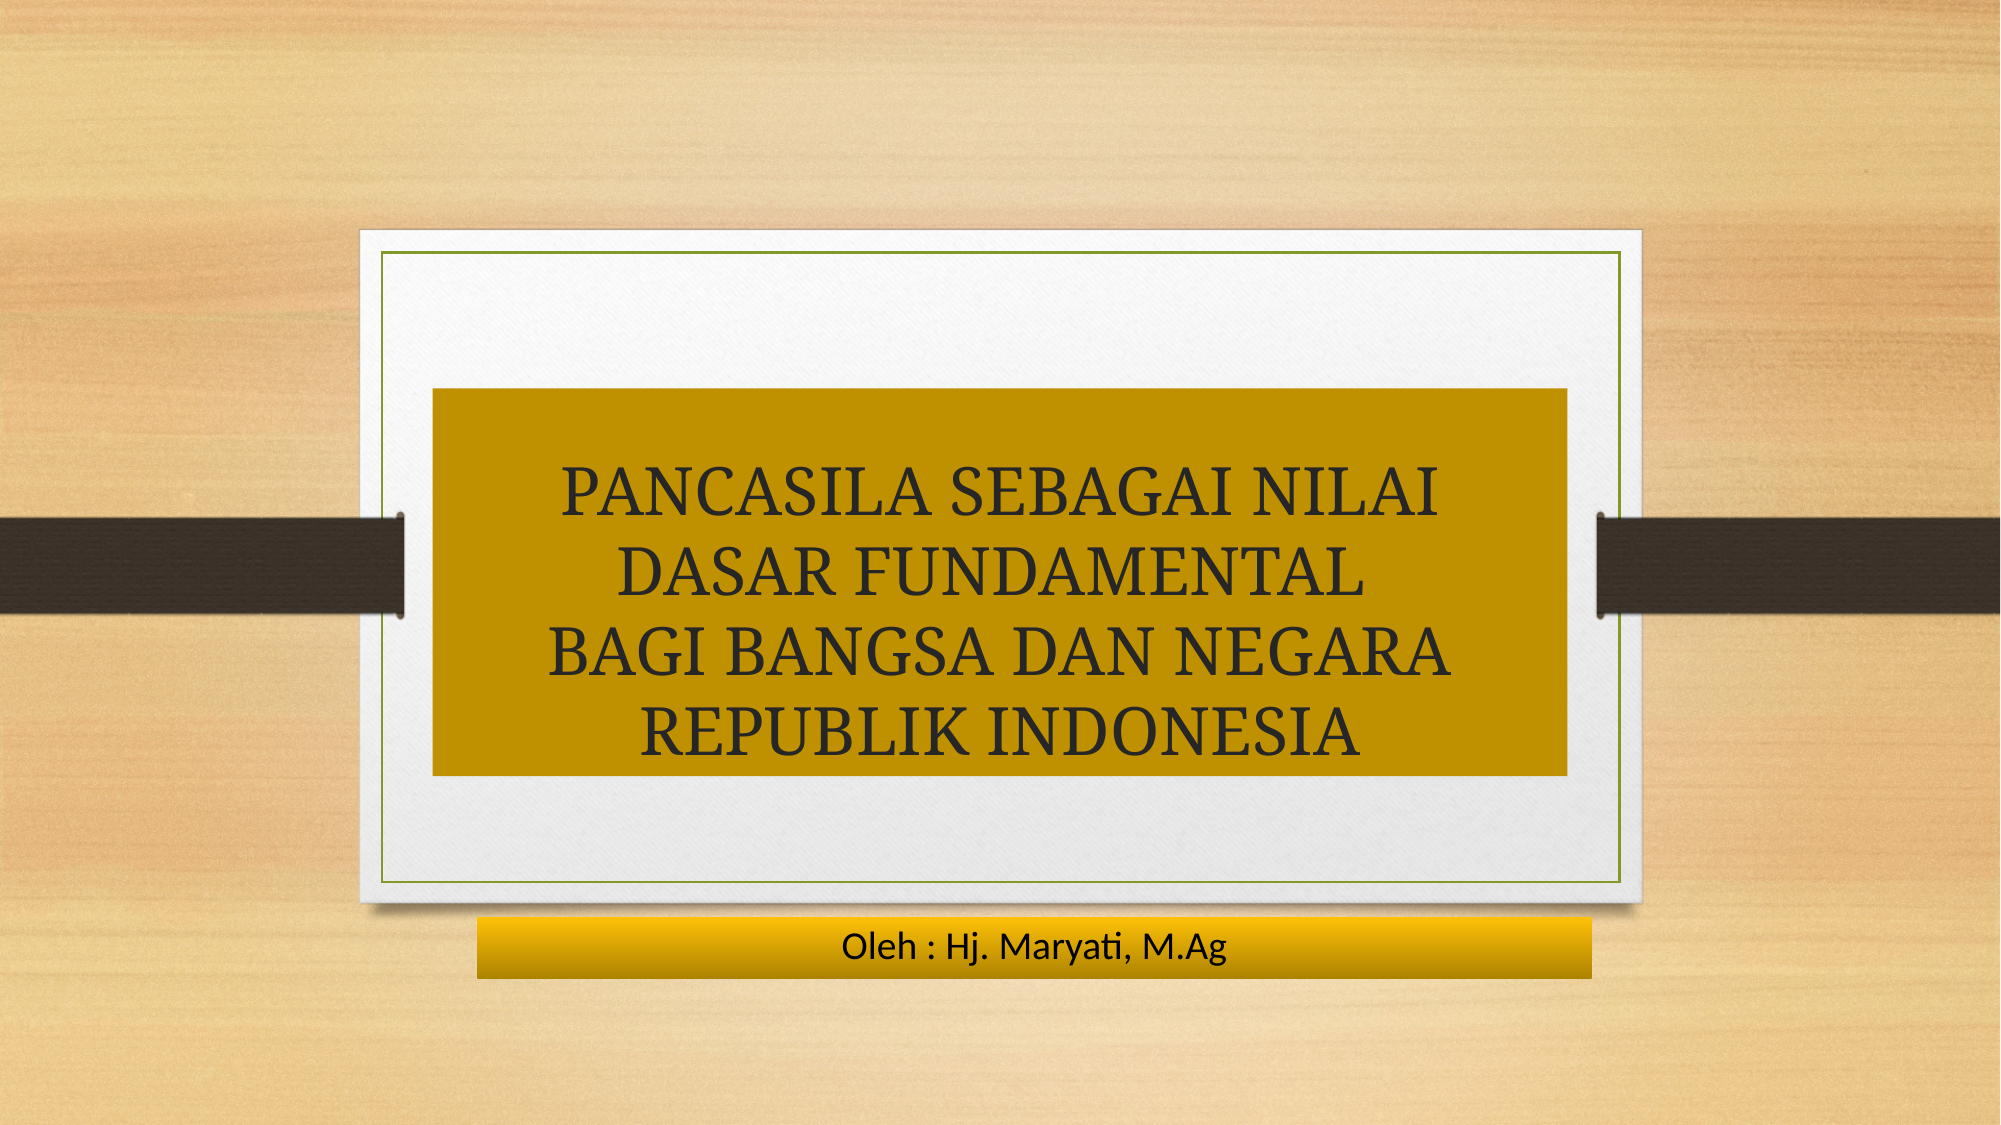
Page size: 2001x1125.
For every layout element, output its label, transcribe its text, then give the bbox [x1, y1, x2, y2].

title PANCASILA SEBAGAI NILAI DASAR FUNDAMENTAL BAGI BANGSA DAN NEGARA REPUBLIK INDONESIA [432, 388, 1568, 777]
subtitle Oleh : Hj. Maryati, M.Ag [477, 917, 1592, 979]
